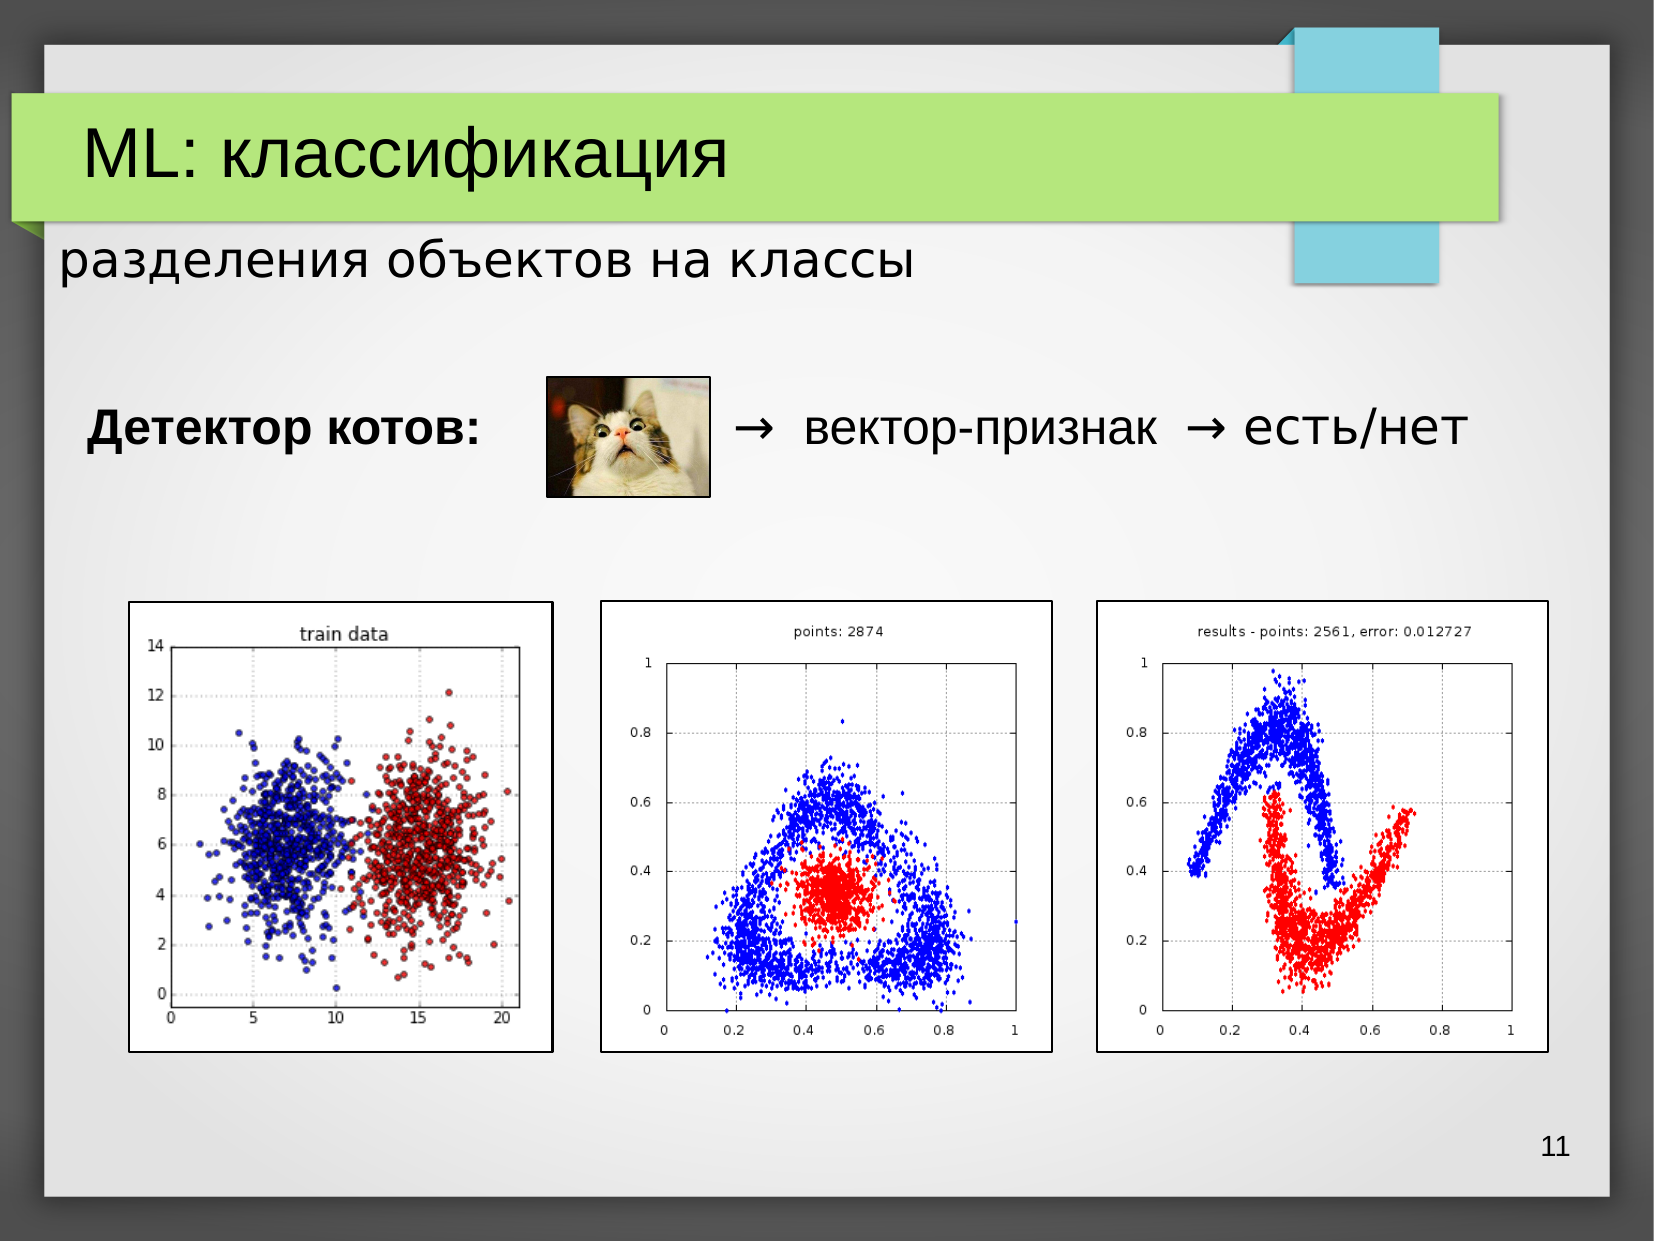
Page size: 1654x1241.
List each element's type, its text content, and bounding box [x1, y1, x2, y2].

text_box разделения объектов на классы [59, 230, 945, 290]
title ML: классификация [82, 49, 1571, 257]
picture [0, 0, 1654, 1241]
text_box Детектор котов: → вектор-признак → есть/нет [59, 307, 1489, 603]
